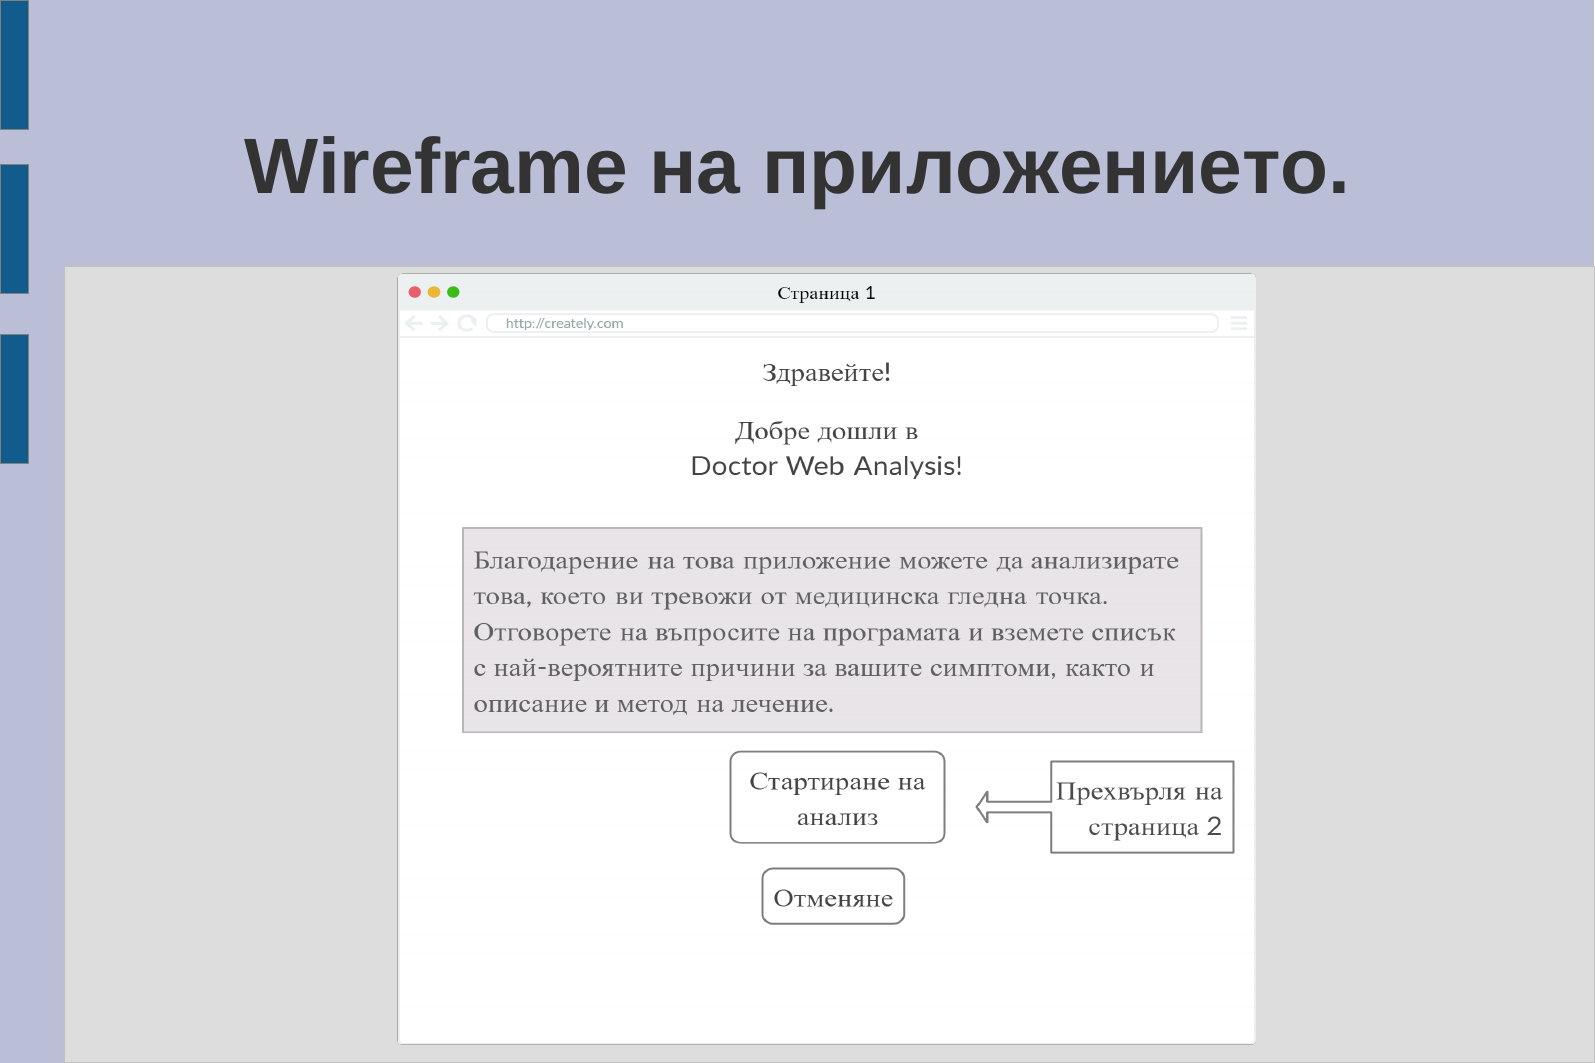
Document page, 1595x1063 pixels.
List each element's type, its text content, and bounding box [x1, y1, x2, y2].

title Wireframe на приложението. [117, 78, 1479, 256]
picture [377, 255, 1276, 1063]
